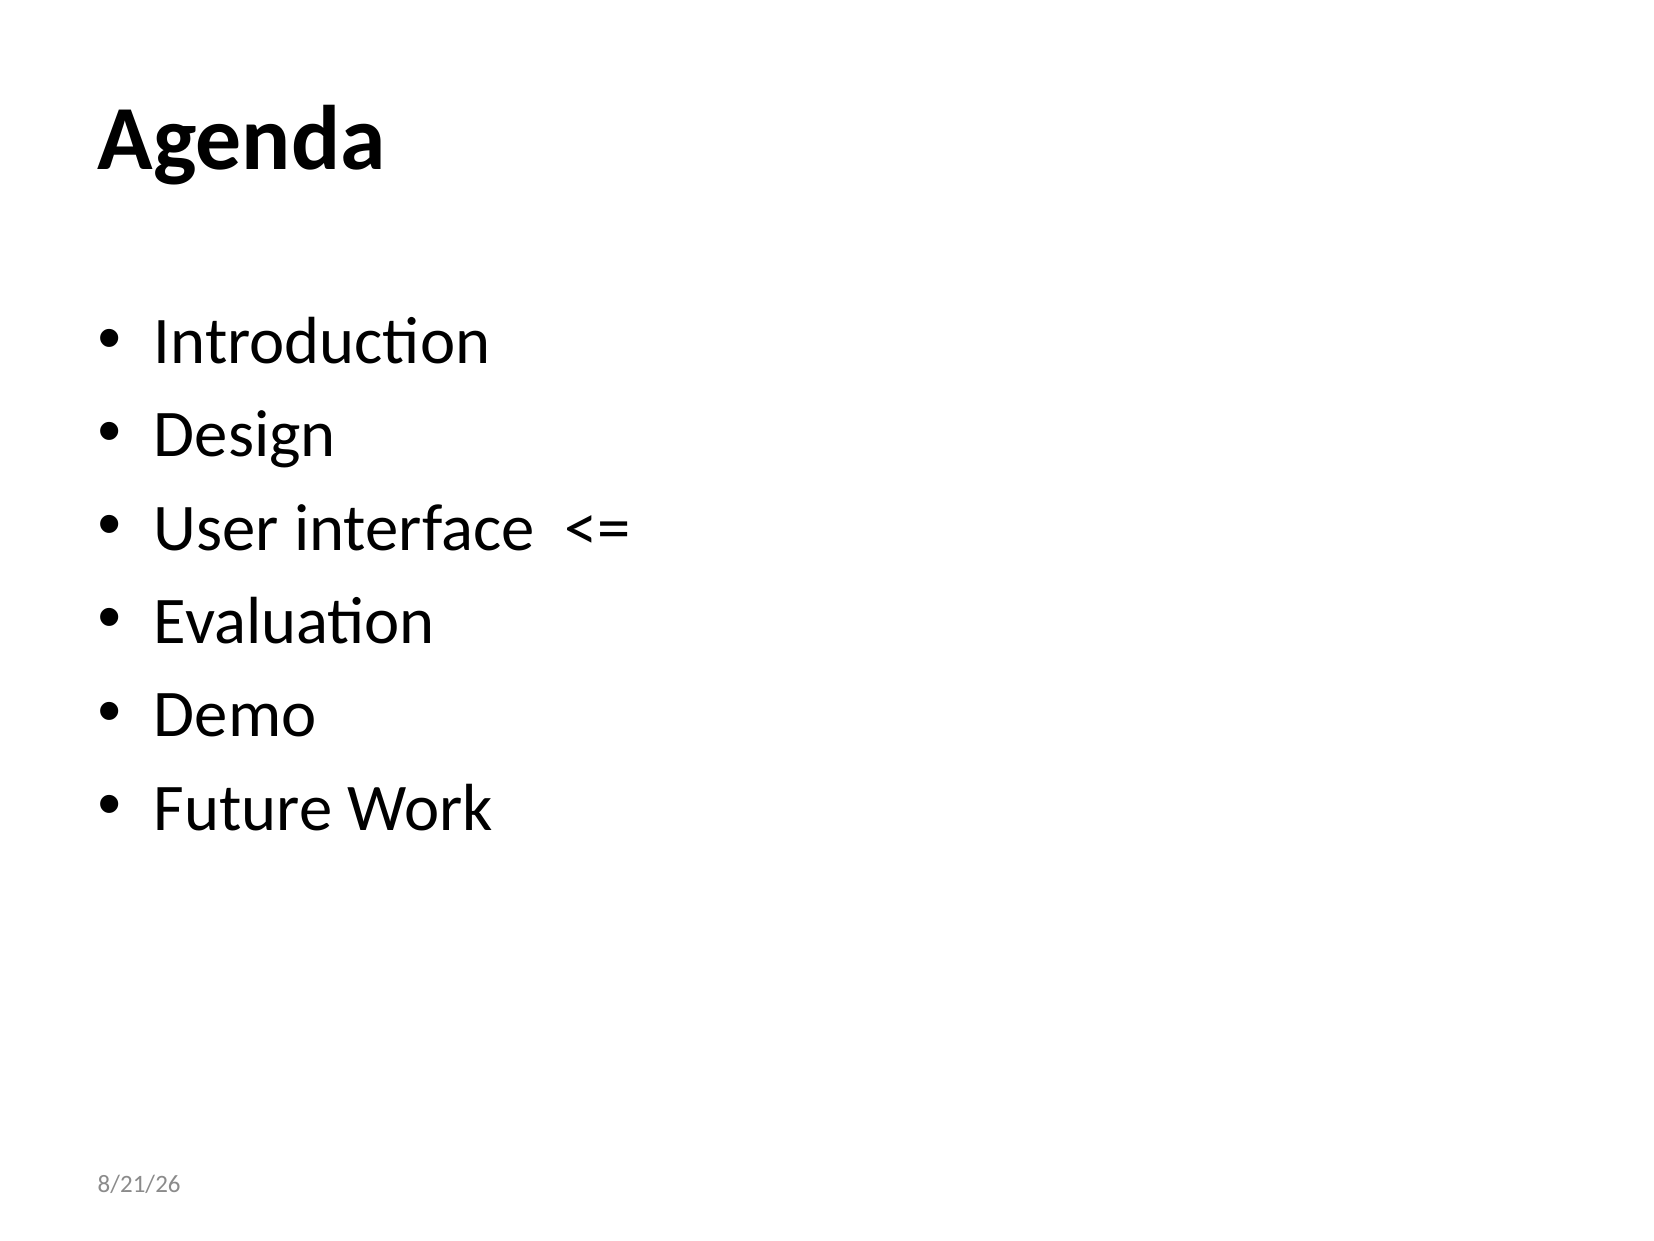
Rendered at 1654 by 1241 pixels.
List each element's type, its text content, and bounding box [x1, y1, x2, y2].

slide_number 7/23/16 [82, 1149, 469, 1216]
list Introduction Design User interface <= Evaluation Demo Future Work [82, 289, 1571, 1108]
title Agenda [82, 49, 1571, 217]
